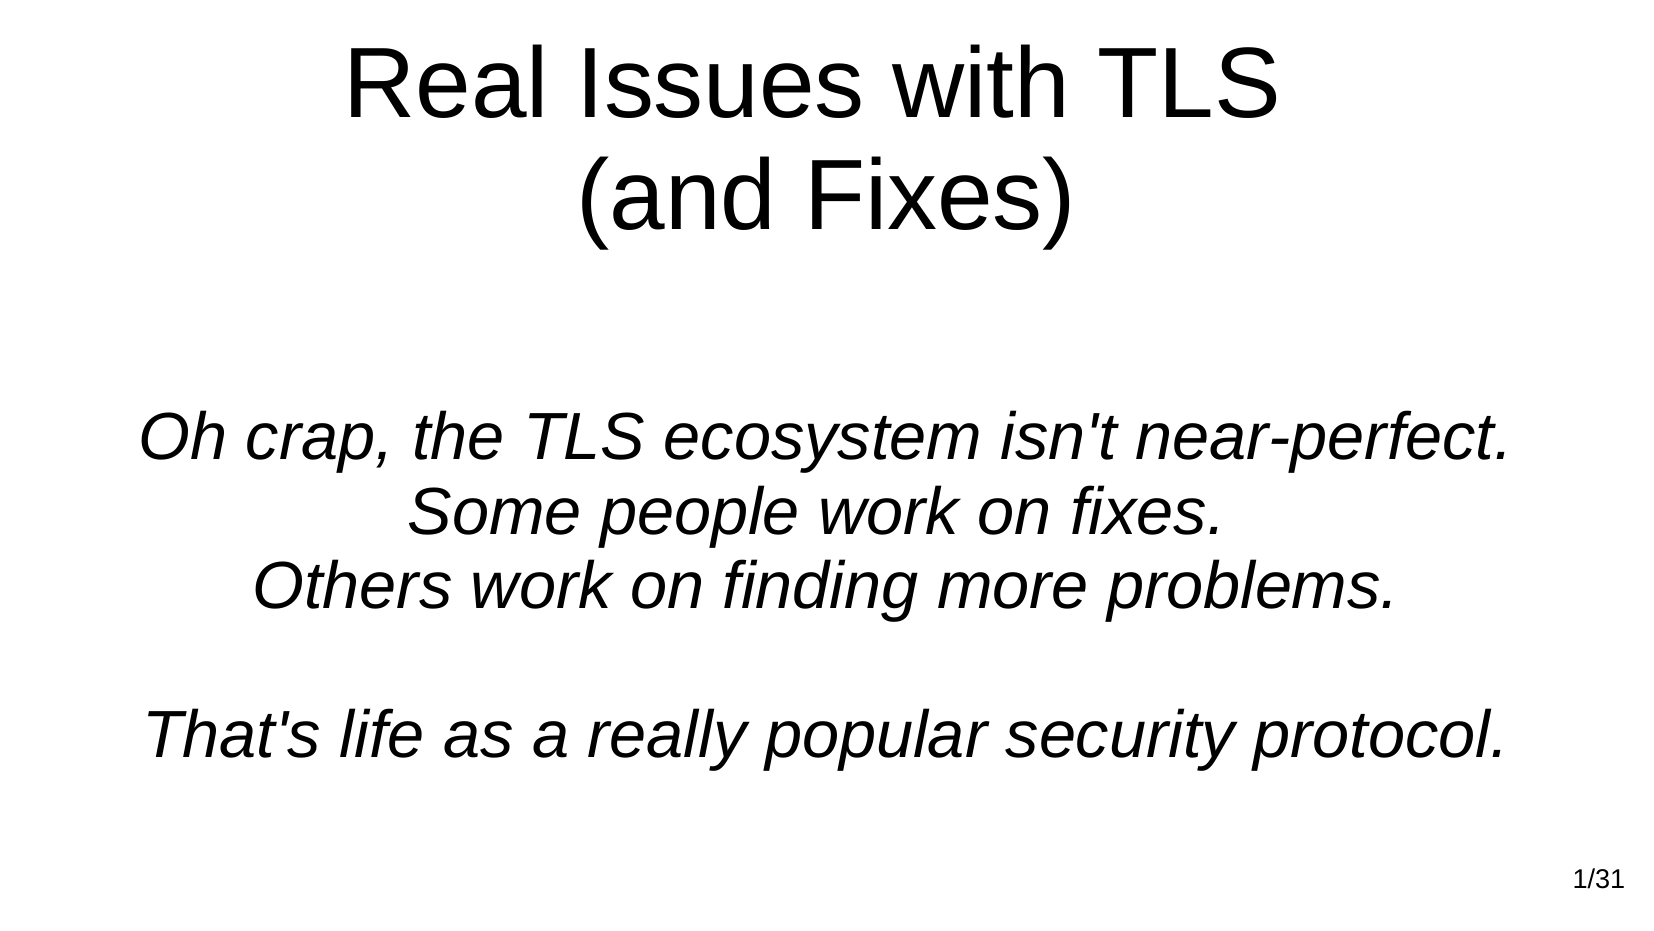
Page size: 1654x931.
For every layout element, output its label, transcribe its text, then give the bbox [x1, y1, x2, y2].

text_box Real Issues with TLS (and Fixes) Oh crap, the TLS ecosystem isn't near-perfect. Some people work on fixes. Others work on finding more problems. That's life as a really popular security protocol. [82, 37, 1571, 758]
